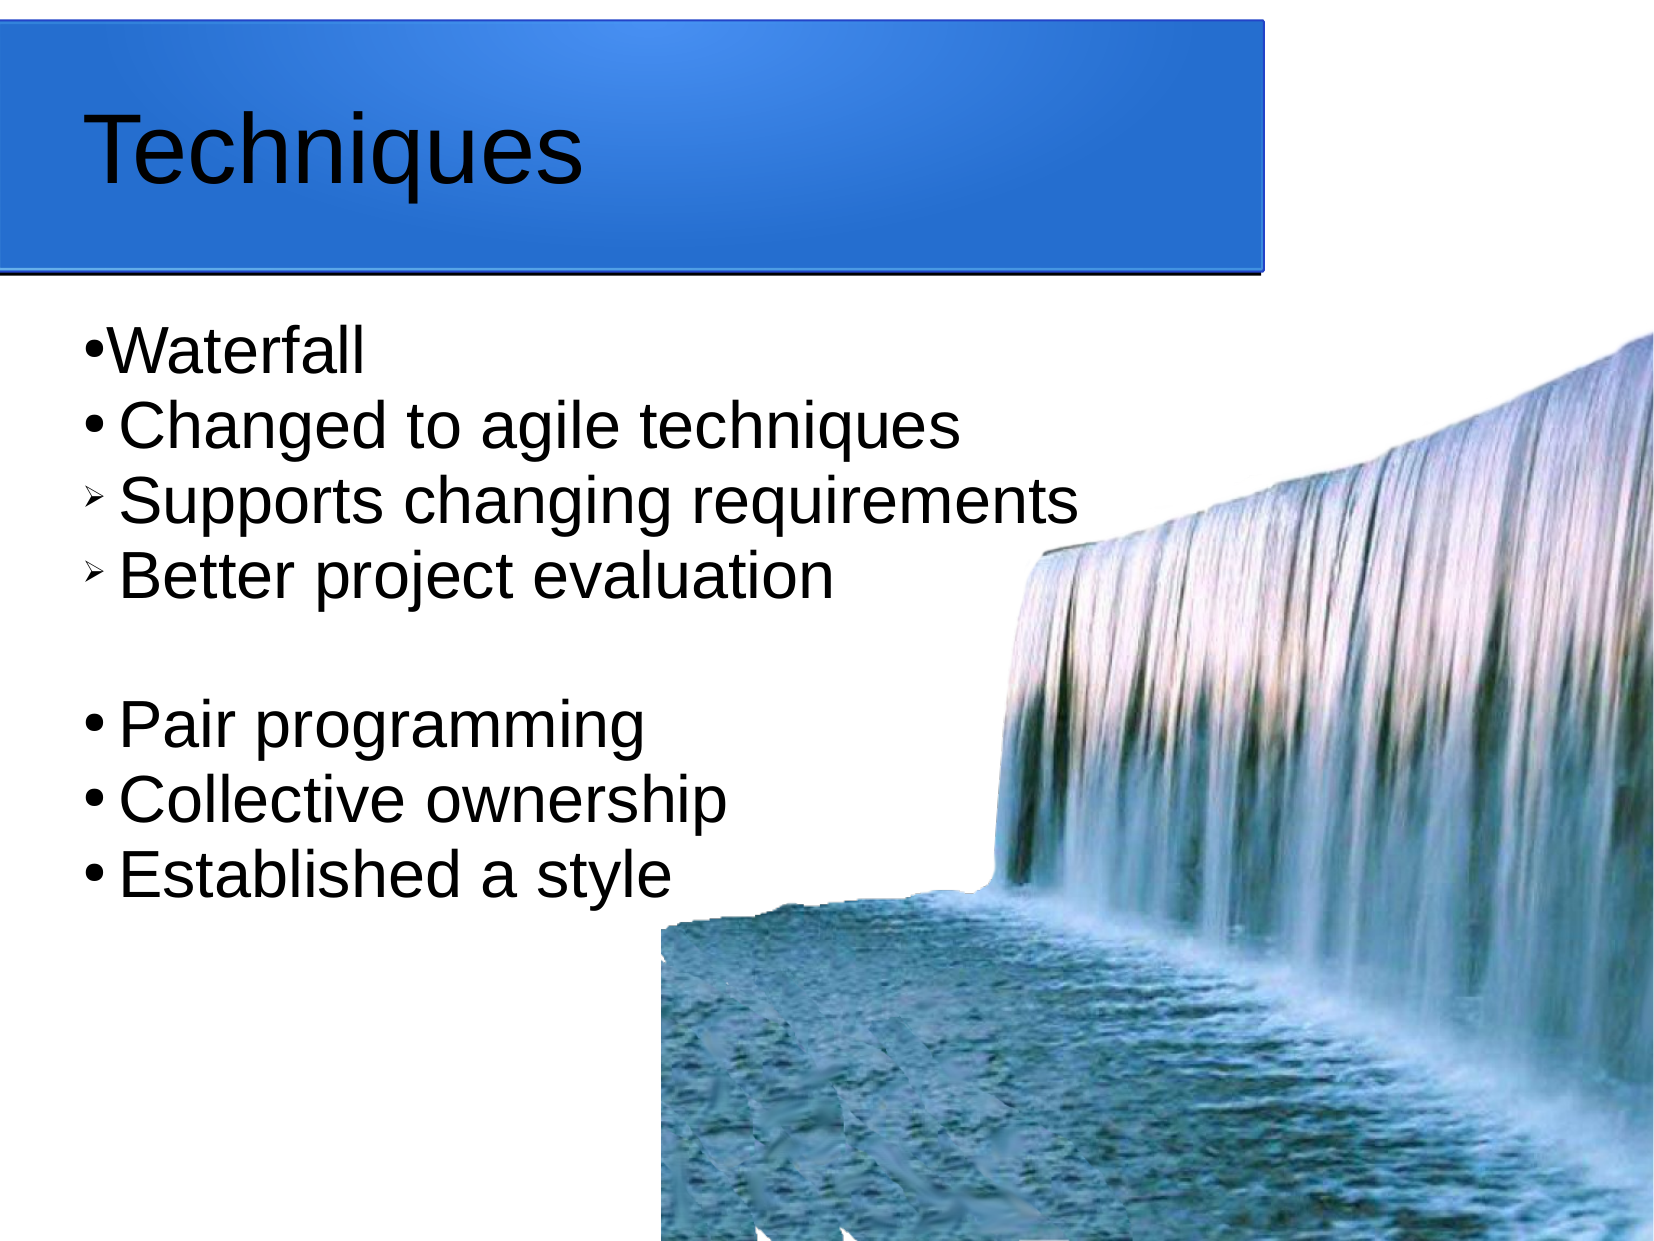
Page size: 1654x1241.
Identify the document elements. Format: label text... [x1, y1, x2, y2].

picture [661, 307, 1654, 1241]
title Techniques [82, 47, 1235, 252]
subtitle Waterfall Changed to agile techniques Supports changing requirements Better project evaluation Pair programming Collective ownership Established a style [82, 290, 1571, 1010]
